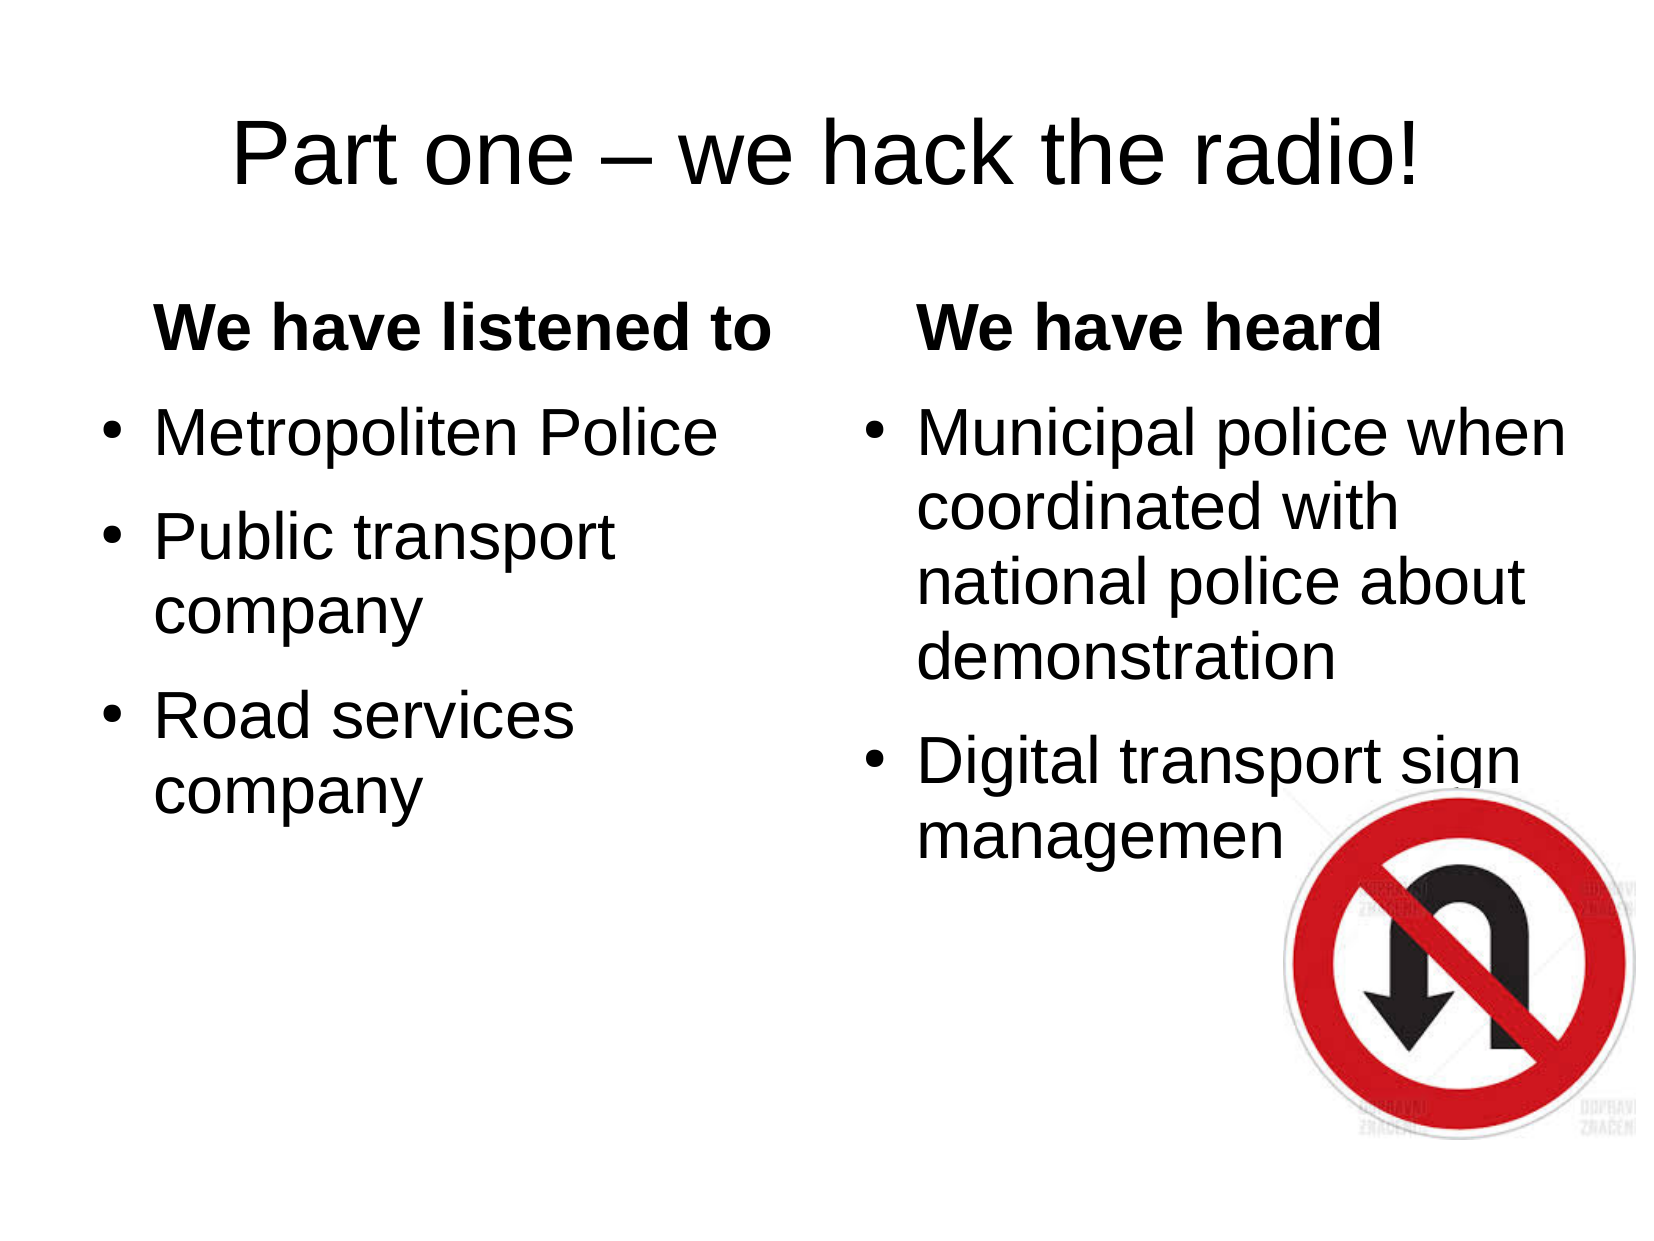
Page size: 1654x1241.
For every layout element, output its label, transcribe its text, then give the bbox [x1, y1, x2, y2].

title Part one – we hack the radio! [82, 49, 1571, 257]
list We have heard Municipal police when coordinated with national police about demonstration Digital transport sign management [845, 290, 1572, 1010]
list We have listened to Metropoliten Police Public transport company Road services company [82, 290, 809, 1010]
picture [1283, 788, 1636, 1141]
